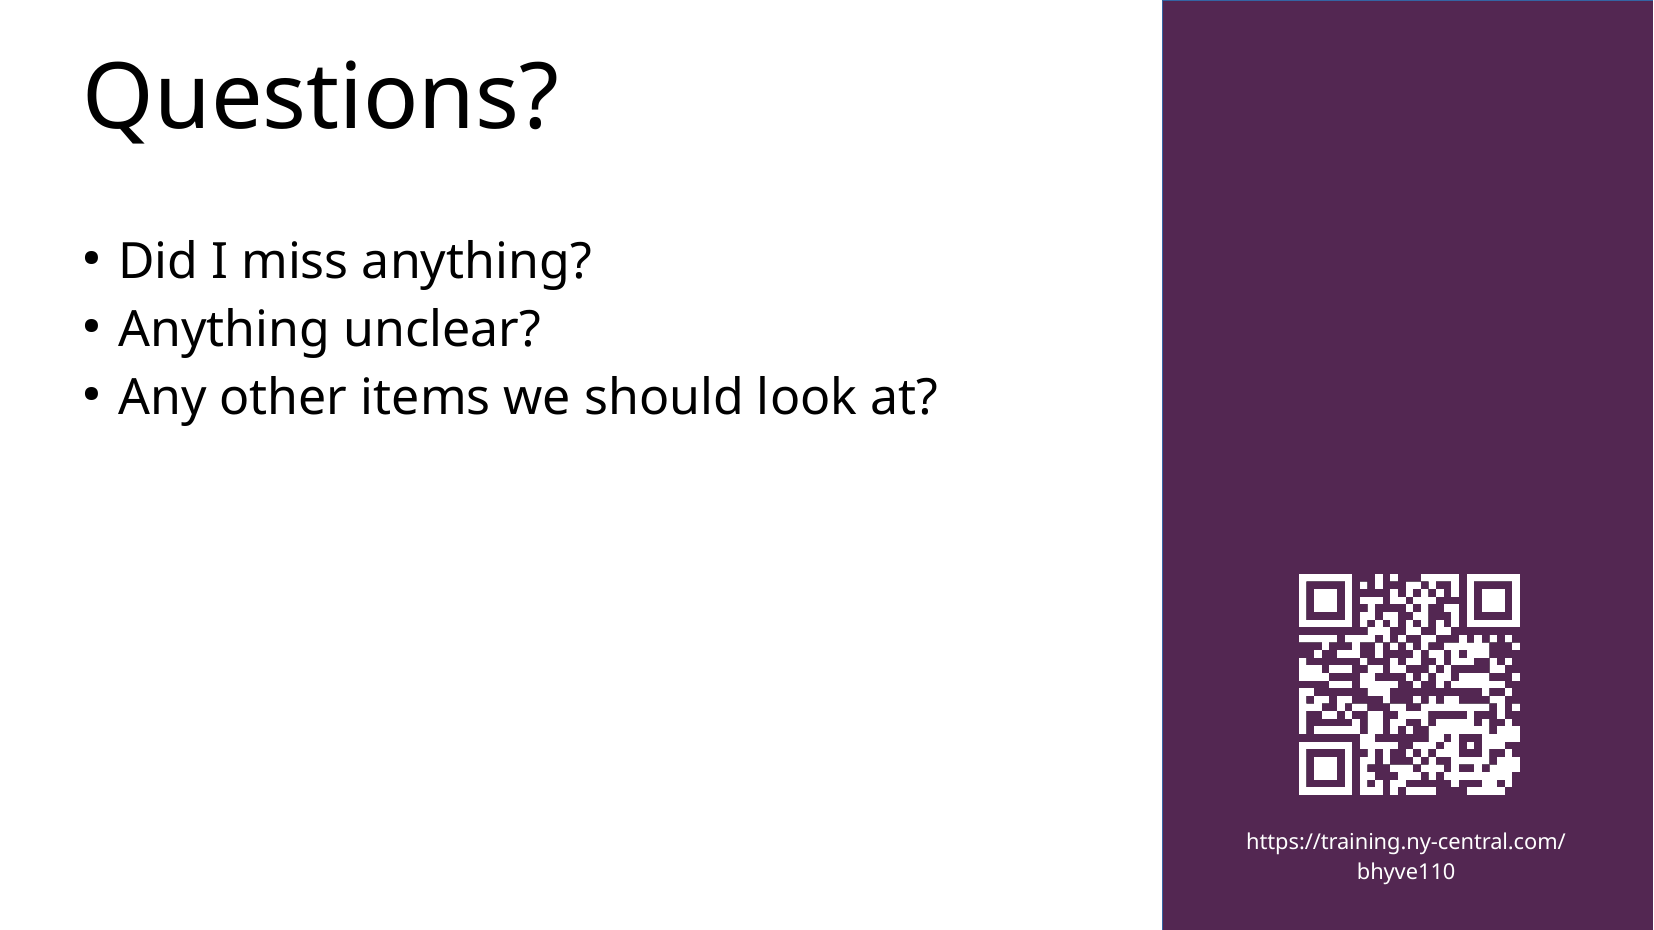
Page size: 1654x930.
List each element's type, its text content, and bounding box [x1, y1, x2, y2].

subtitle Did I miss anything? Anything unclear? Any other items we should look at? [82, 224, 1126, 840]
text_box https://training.ny-central.com/bhyve110 [1200, 819, 1613, 930]
text_box [1162, 0, 1653, 930]
picture [1268, 543, 1550, 819]
title Questions? [82, 37, 1571, 150]
